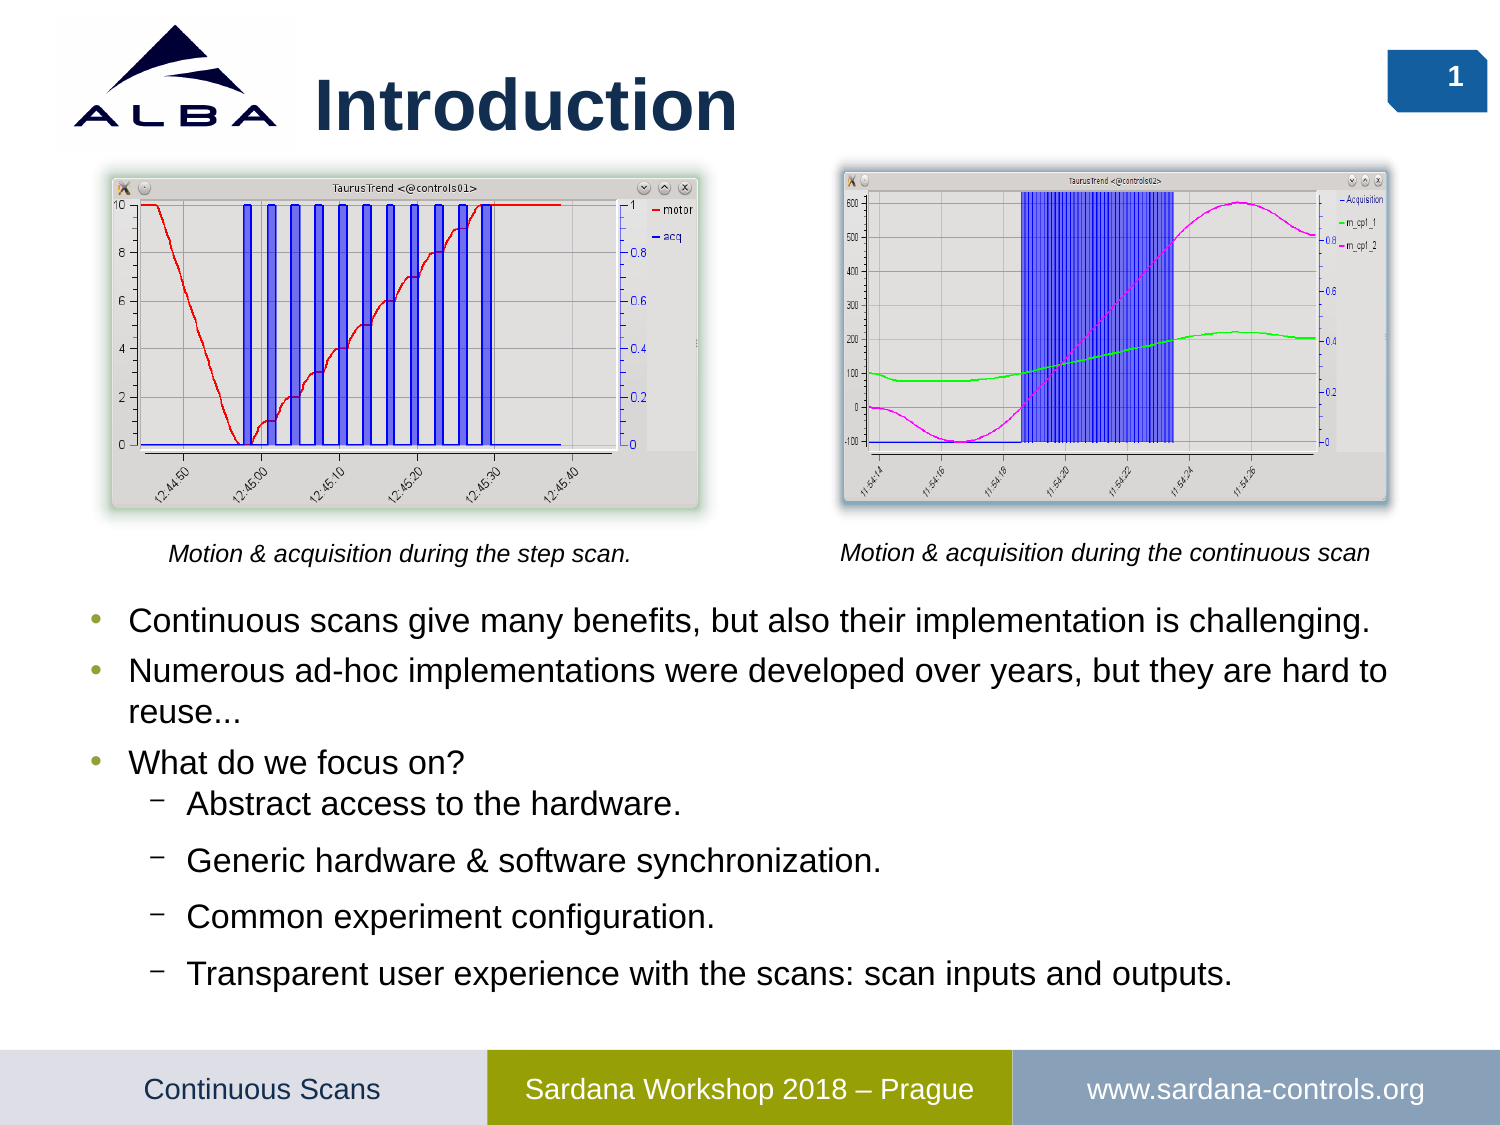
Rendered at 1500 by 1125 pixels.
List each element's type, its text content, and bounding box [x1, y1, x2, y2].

list Continuous scans give many benefits, but also their implementation is challenging. Numerous ad-hoc implementations were developed over years, but they are hard to reuse... What do we focus on? Abstract access to the hardware. Generic hardware & software synchronization. Common experiment configuration. Transparent user experience with the scans: scan inputs and outputs. [75, 590, 1500, 1006]
text_box Motion & acquisition during the step scan. [153, 532, 656, 590]
picture [821, 154, 1409, 532]
picture [50, 12, 733, 544]
text_box Motion & acquisition during the continuous scan [825, 532, 1405, 575]
title Introduction [300, 50, 1418, 154]
